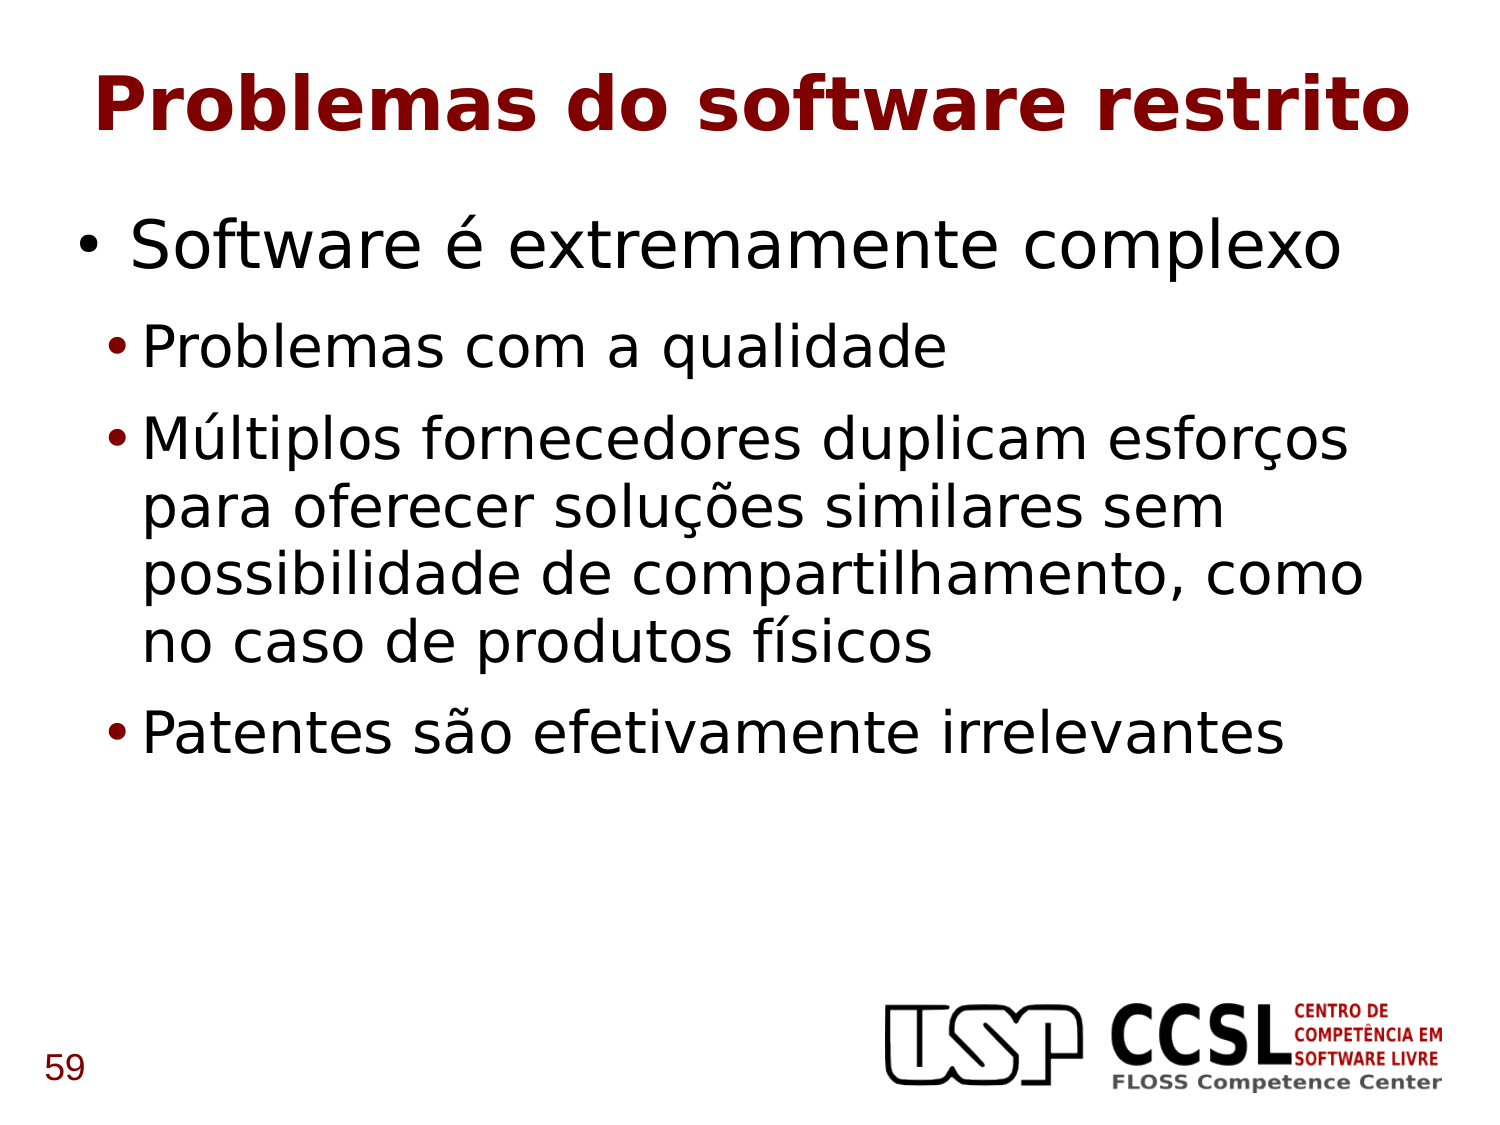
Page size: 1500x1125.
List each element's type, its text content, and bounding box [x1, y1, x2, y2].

title Problemas do software restrito [59, 29, 1447, 180]
picture [885, 1003, 1442, 1093]
list Software é extremamente complexo Problemas com a qualidade Múltiplos fornecedores duplicam esforços para oferecer soluções similares sem possibilidade de compartilhamento, como no caso de produtos físicos Patentes são efetivamente irrelevantes [59, 206, 1447, 950]
